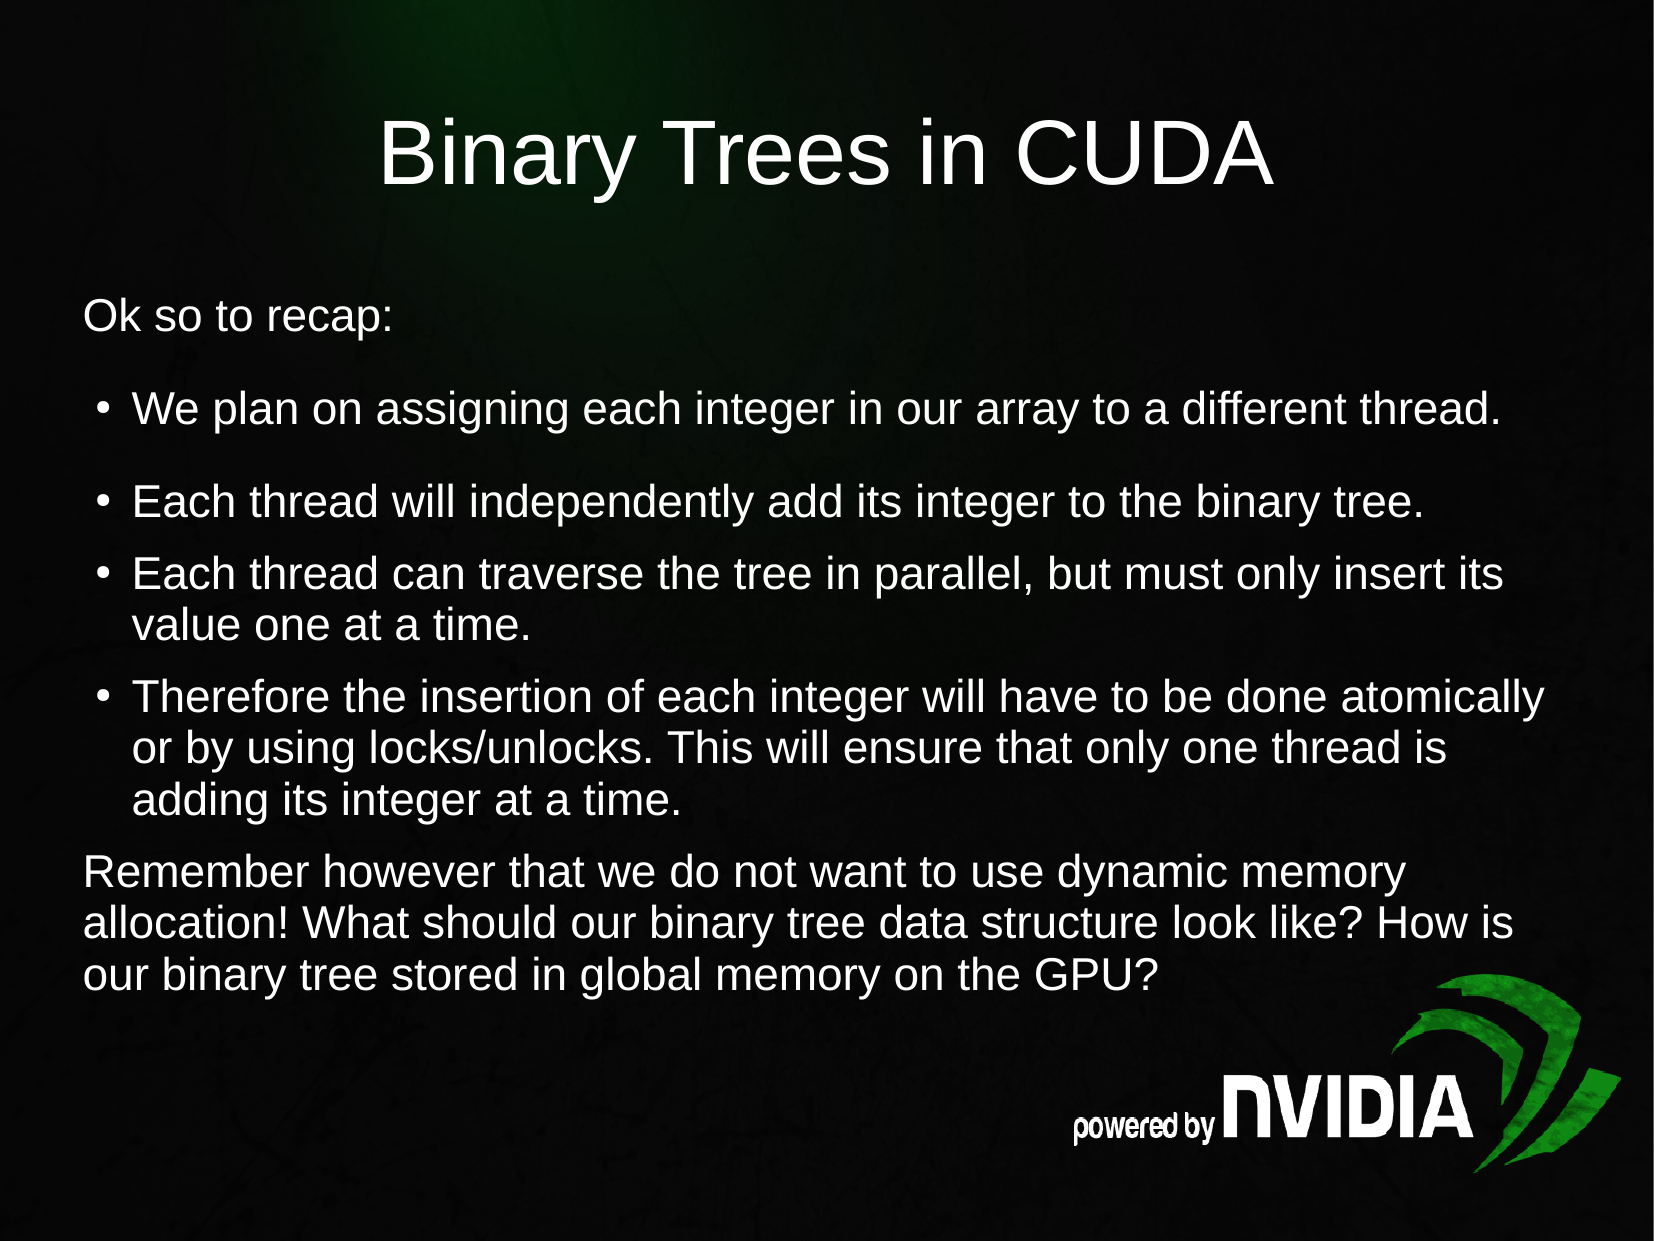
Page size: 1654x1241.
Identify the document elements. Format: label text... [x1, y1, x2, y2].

picture [0, 0, 1654, 1241]
list Ok so to recap: We plan on assigning each integer in our array to a different thread. Each thread will independently add its integer to the binary tree. Each thread can traverse the tree in parallel, but must only insert its value one at a time. Therefore the insertion of each integer will have to be done atomically or by using locks/unlocks. This will ensure that only one thread is adding its integer at a time. Remember however that we do not want to use dynamic memory allocation! What should our binary tree data structure look like? How is our binary tree stored in global memory on the GPU? [82, 290, 1571, 1010]
title Binary Trees in CUDA [82, 49, 1571, 257]
